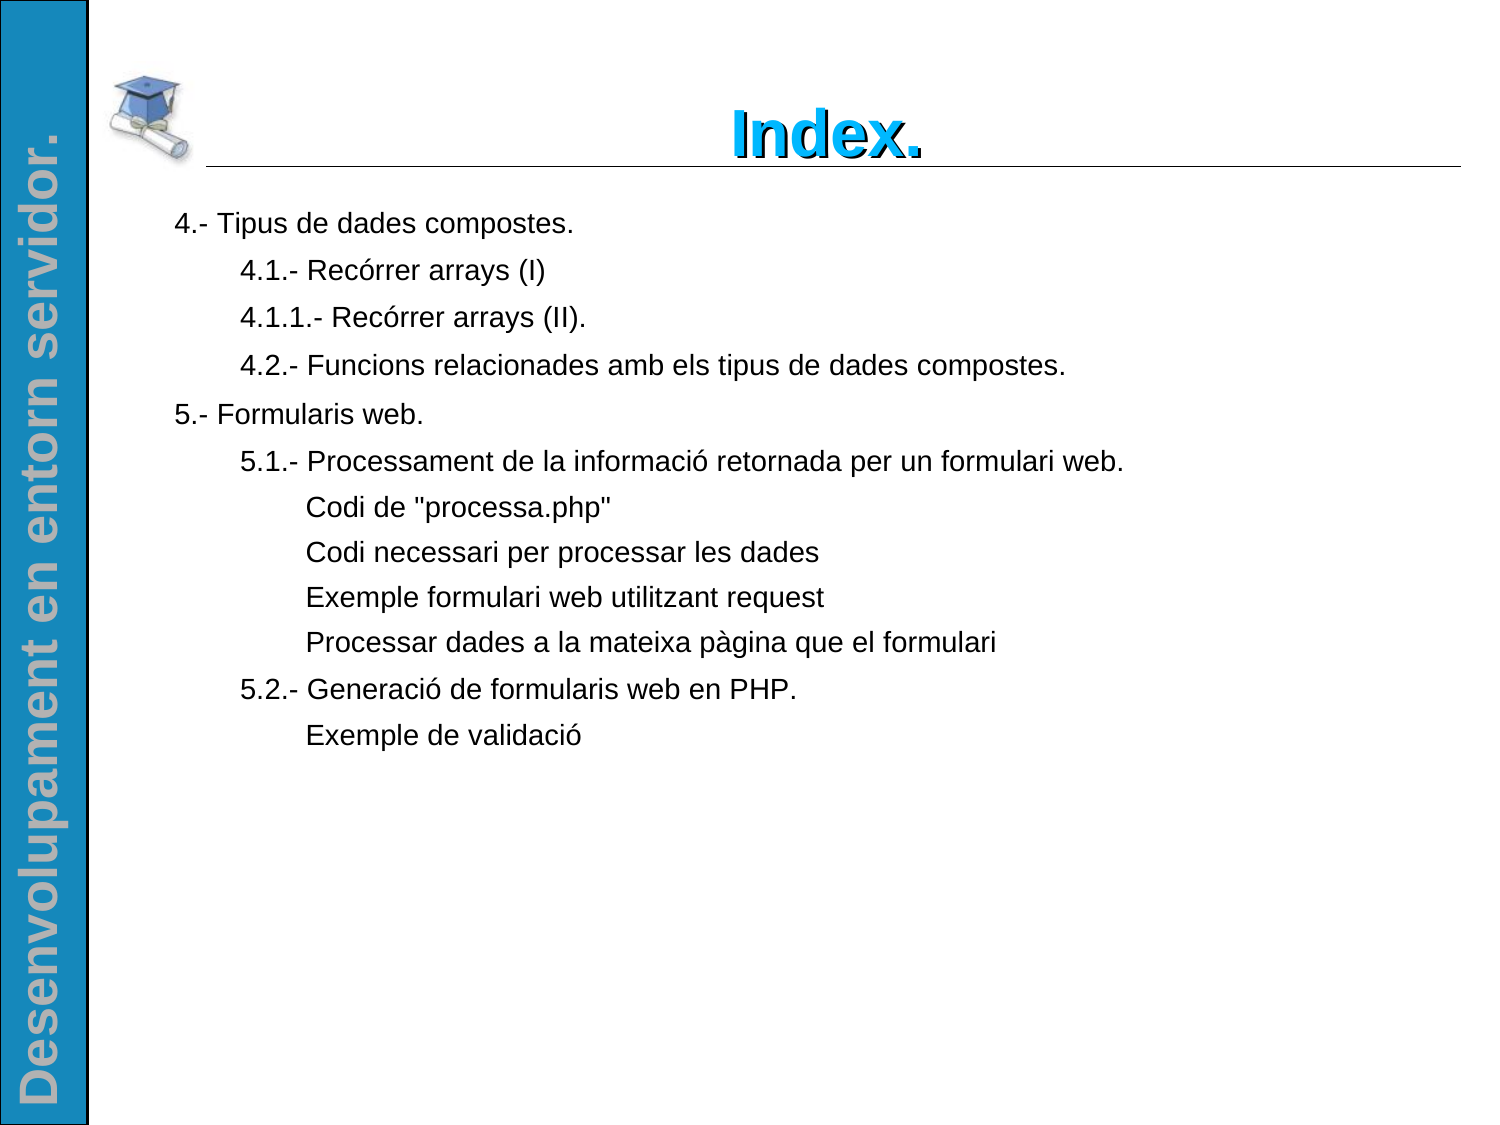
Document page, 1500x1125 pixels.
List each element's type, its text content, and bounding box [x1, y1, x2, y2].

title Index. [206, 88, 1447, 178]
list 4.- Tipus de dades compostes. 4.1.- Recórrer arrays (I) 4.1.1.- Recórrer arrays (II). 4.2.- Funcions relacionades amb els tipus de dades compostes. 5.- Formularis web. 5.1.- Processament de la informació retornada per un formulari web. Codi de "processa.php" Codi necessari per processar les dades Exemple formulari web utilitzant request Processar dades a la mateixa pàgina que el formulari 5.2.- Generació de formularis web en PHP. Exemple de validació [118, 206, 1477, 950]
picture [93, 61, 206, 174]
